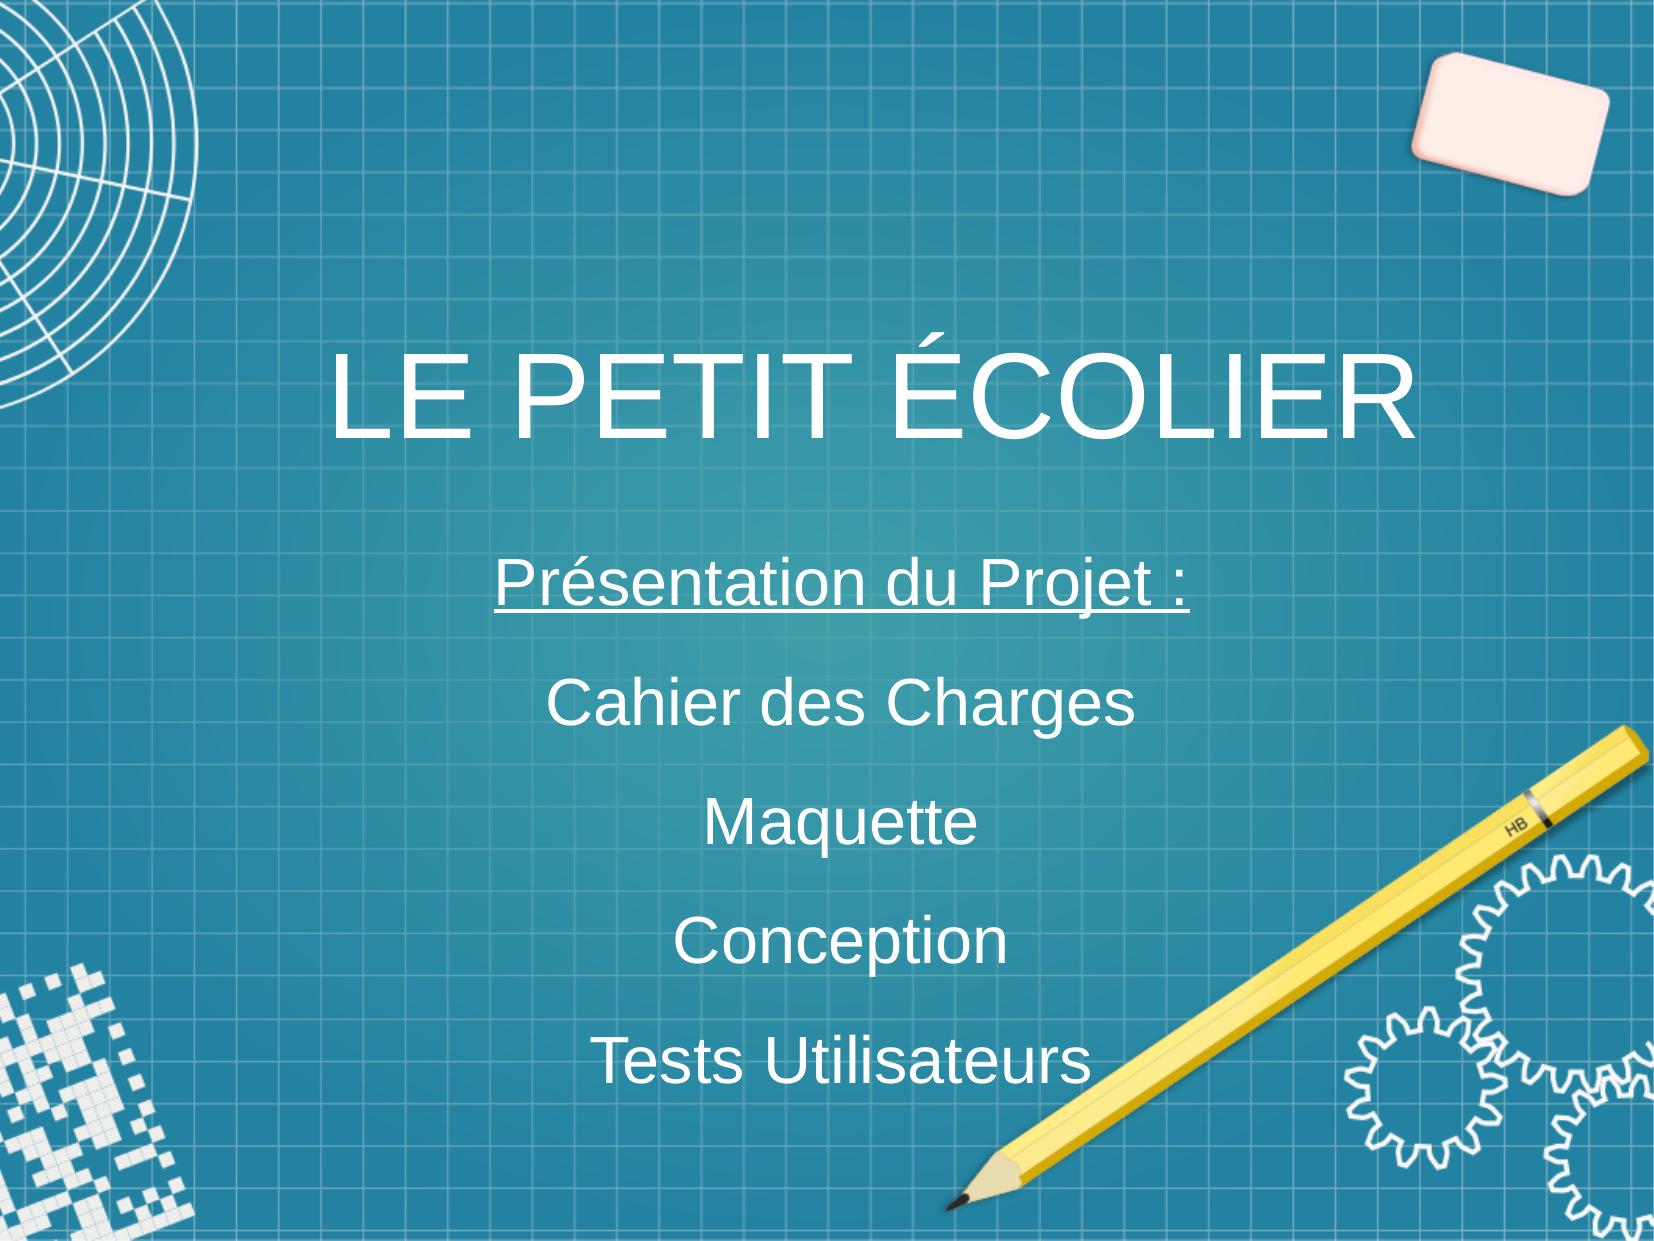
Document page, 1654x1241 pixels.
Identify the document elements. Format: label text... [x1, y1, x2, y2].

title LE PETIT ÉCOLIER [129, 248, 1619, 532]
subtitle Présentation du Projet : Cahier des Charges Maquette Conception Tests Utilisateurs [259, 419, 1424, 1167]
picture [0, 0, 1654, 1241]
